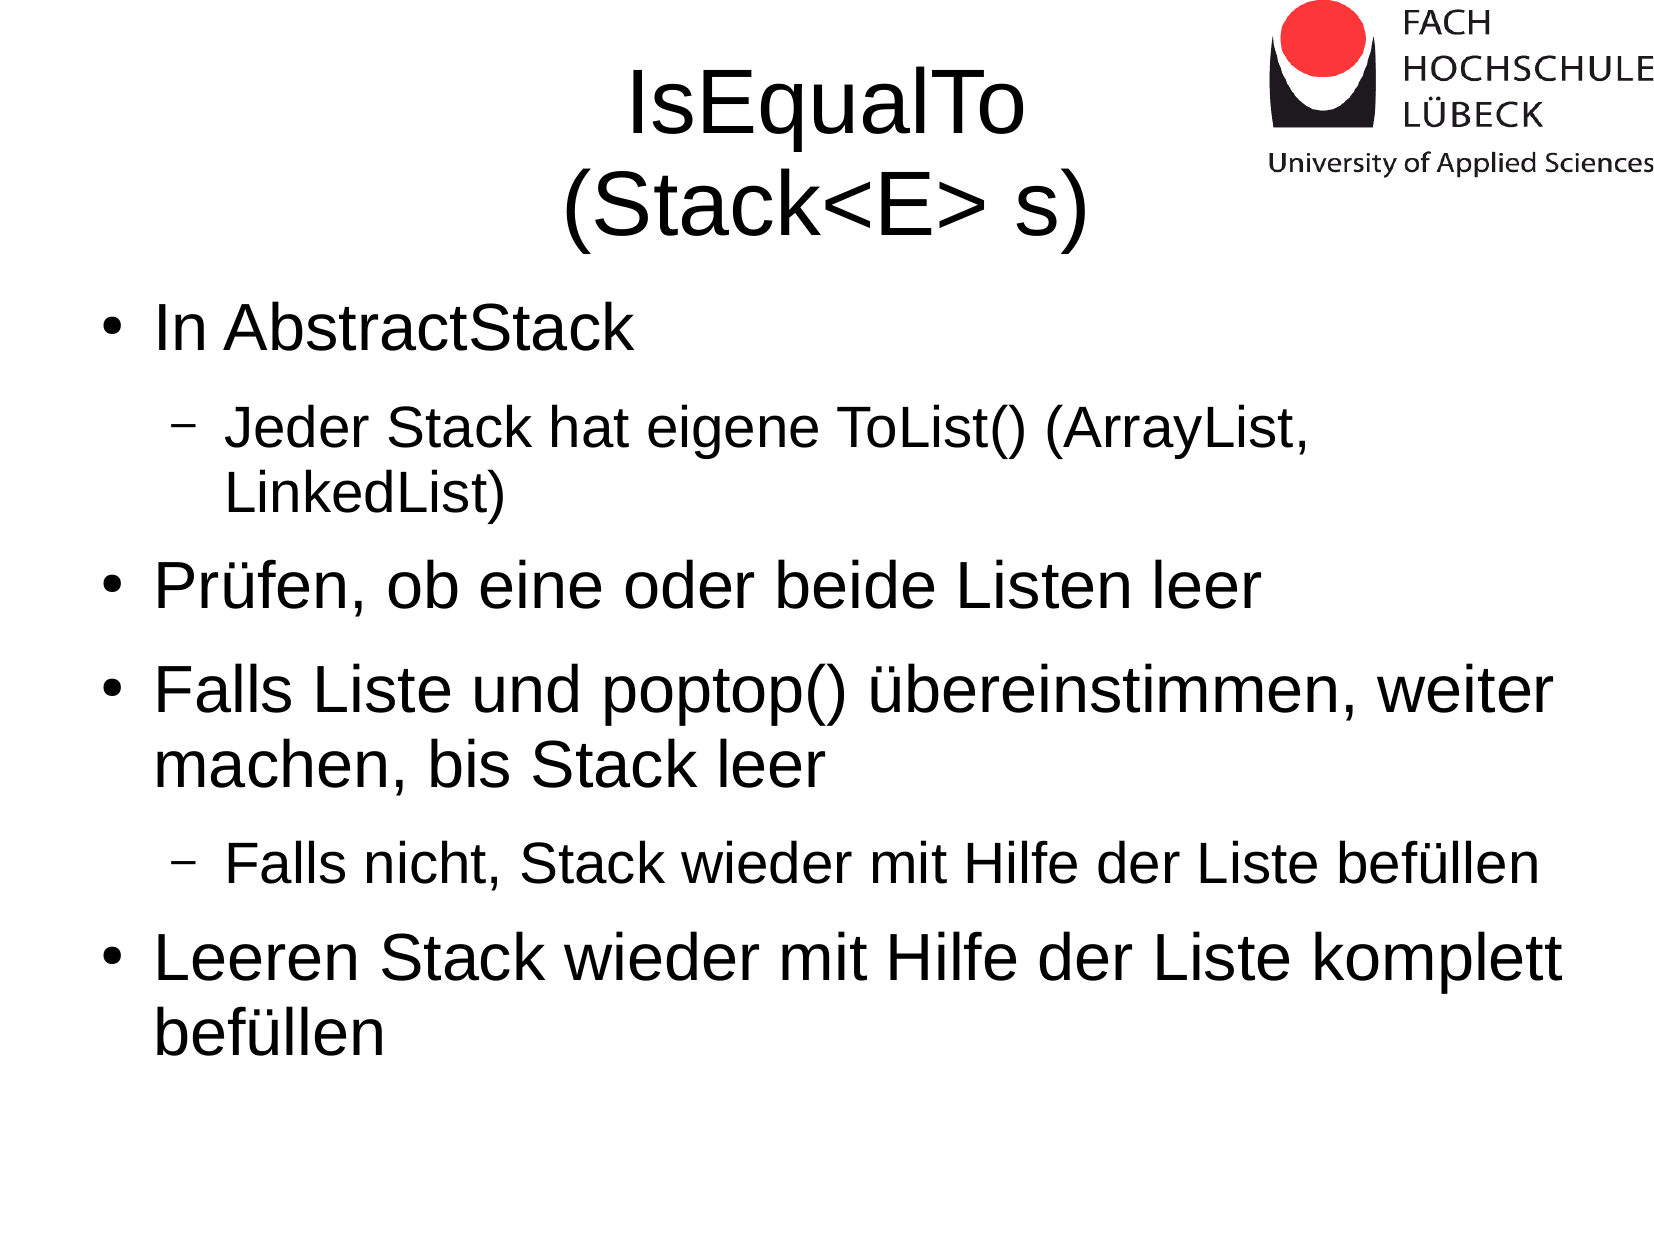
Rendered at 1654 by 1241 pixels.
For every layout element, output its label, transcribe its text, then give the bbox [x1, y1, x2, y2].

title IsEqualTo (Stack<E> s) [82, 49, 1571, 257]
list In AbstractStack Jeder Stack hat eigene ToList() (ArrayList, LinkedList) Prüfen, ob eine oder beide Listen leer Falls Liste und poptop() übereinstimmen, weiter machen, bis Stack leer Falls nicht, Stack wieder mit Hilfe der Liste befüllen Leeren Stack wieder mit Hilfe der Liste komplett befüllen [82, 290, 1571, 1109]
picture [1269, 0, 1654, 178]
